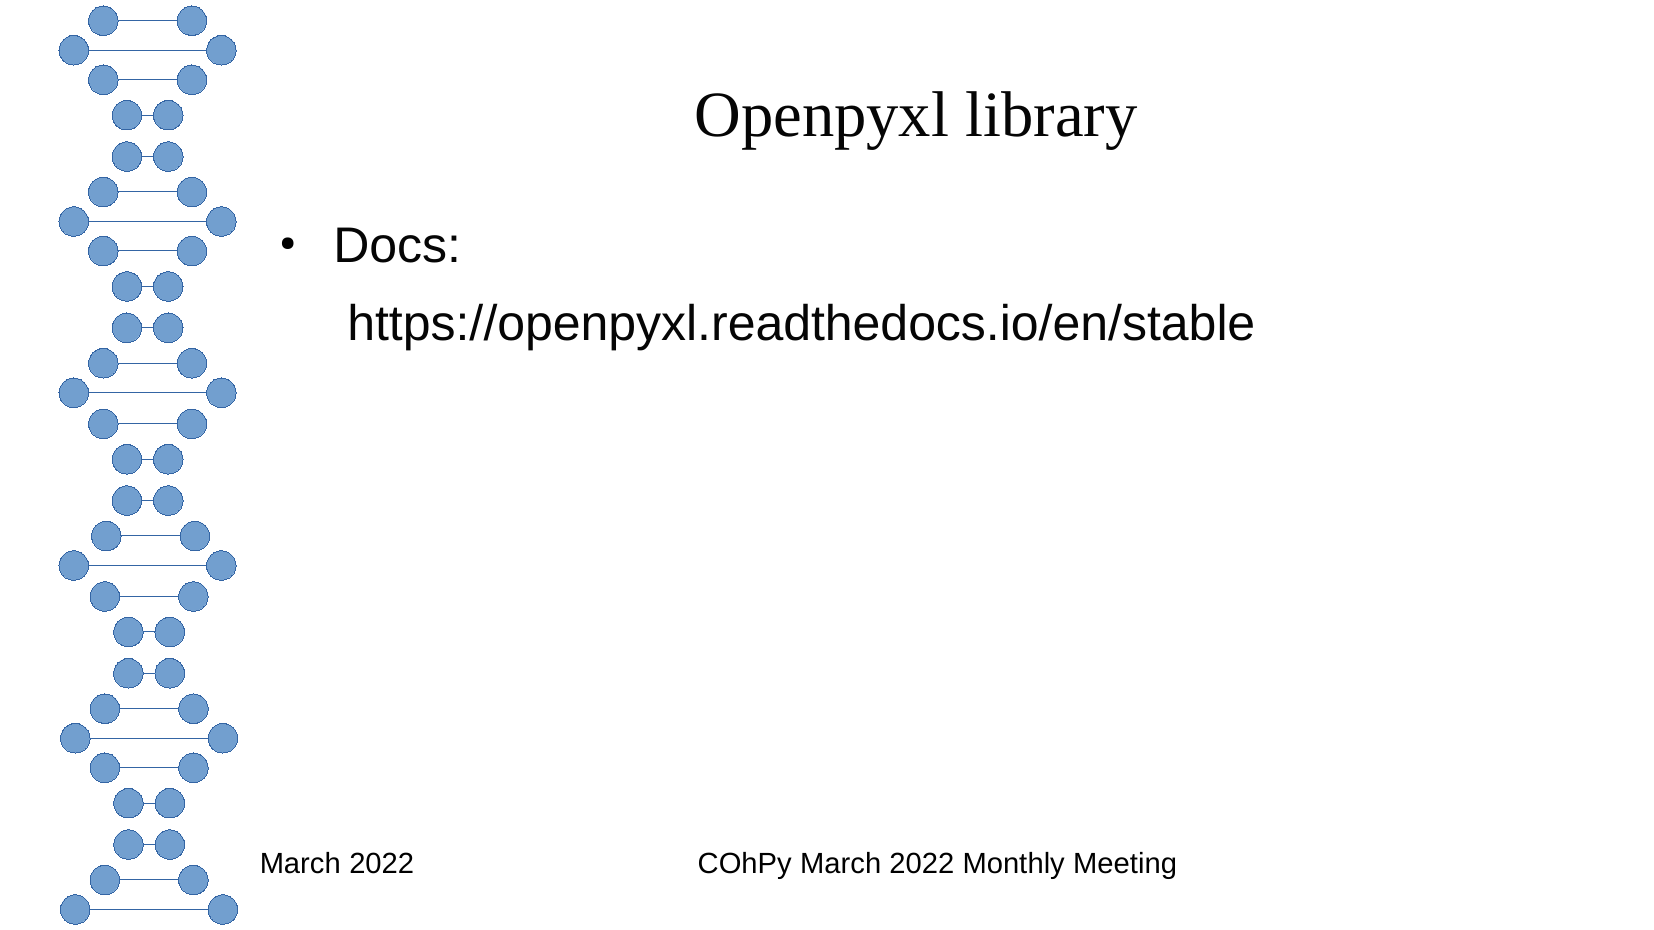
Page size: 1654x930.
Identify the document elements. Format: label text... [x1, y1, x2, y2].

title Openpyxl library [262, 37, 1571, 193]
list Docs: https://openpyxl.readthedocs.io/en/stable [262, 217, 1571, 757]
